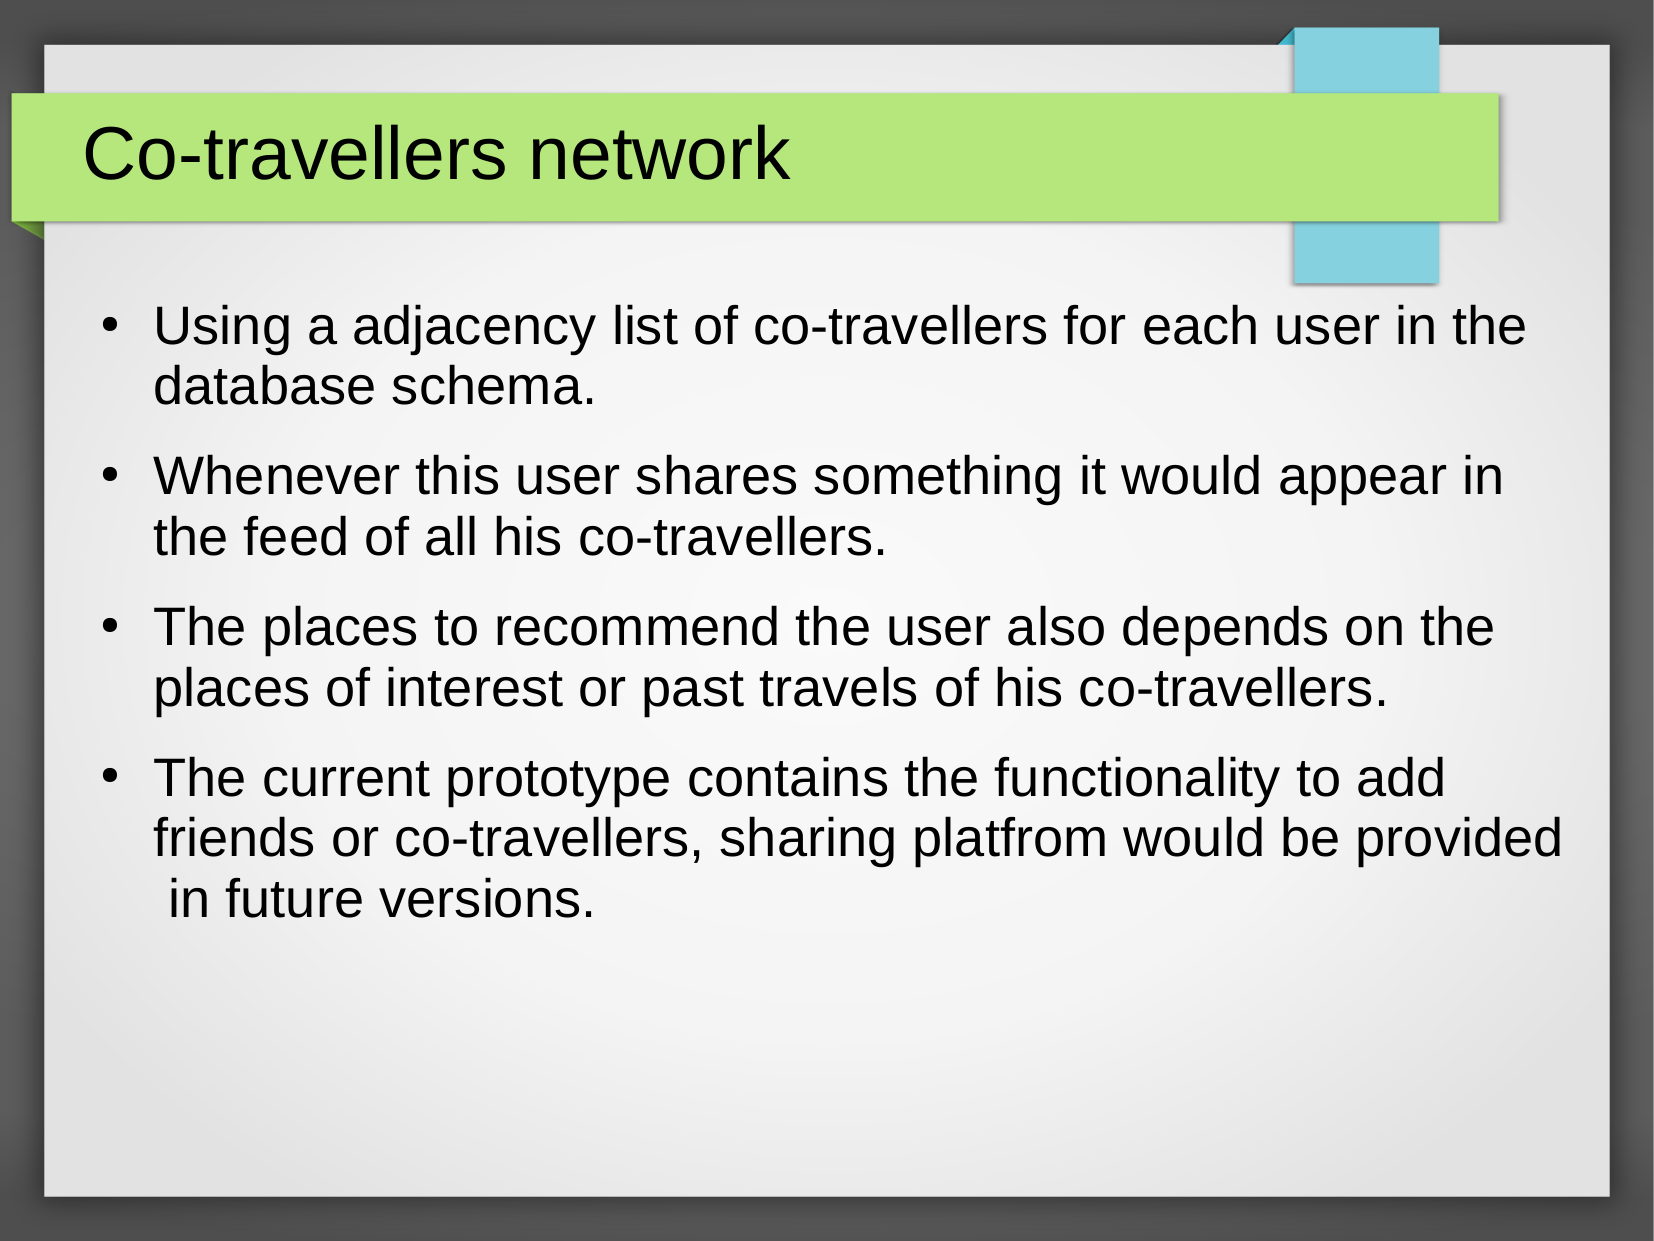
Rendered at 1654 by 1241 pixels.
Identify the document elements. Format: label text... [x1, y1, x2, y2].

title Co-travellers network [82, 94, 1264, 213]
list Using a adjacency list of co-travellers for each user in the database schema. Whenever this user shares something it would appear in the feed of all his co-travellers. The places to recommend the user also depends on the places of interest or past travels of his co-travellers. The current prototype contains the functionality to add friends or co-travellers, sharing platfrom would be provided in future versions. [82, 295, 1571, 1015]
picture [0, 0, 1654, 1241]
